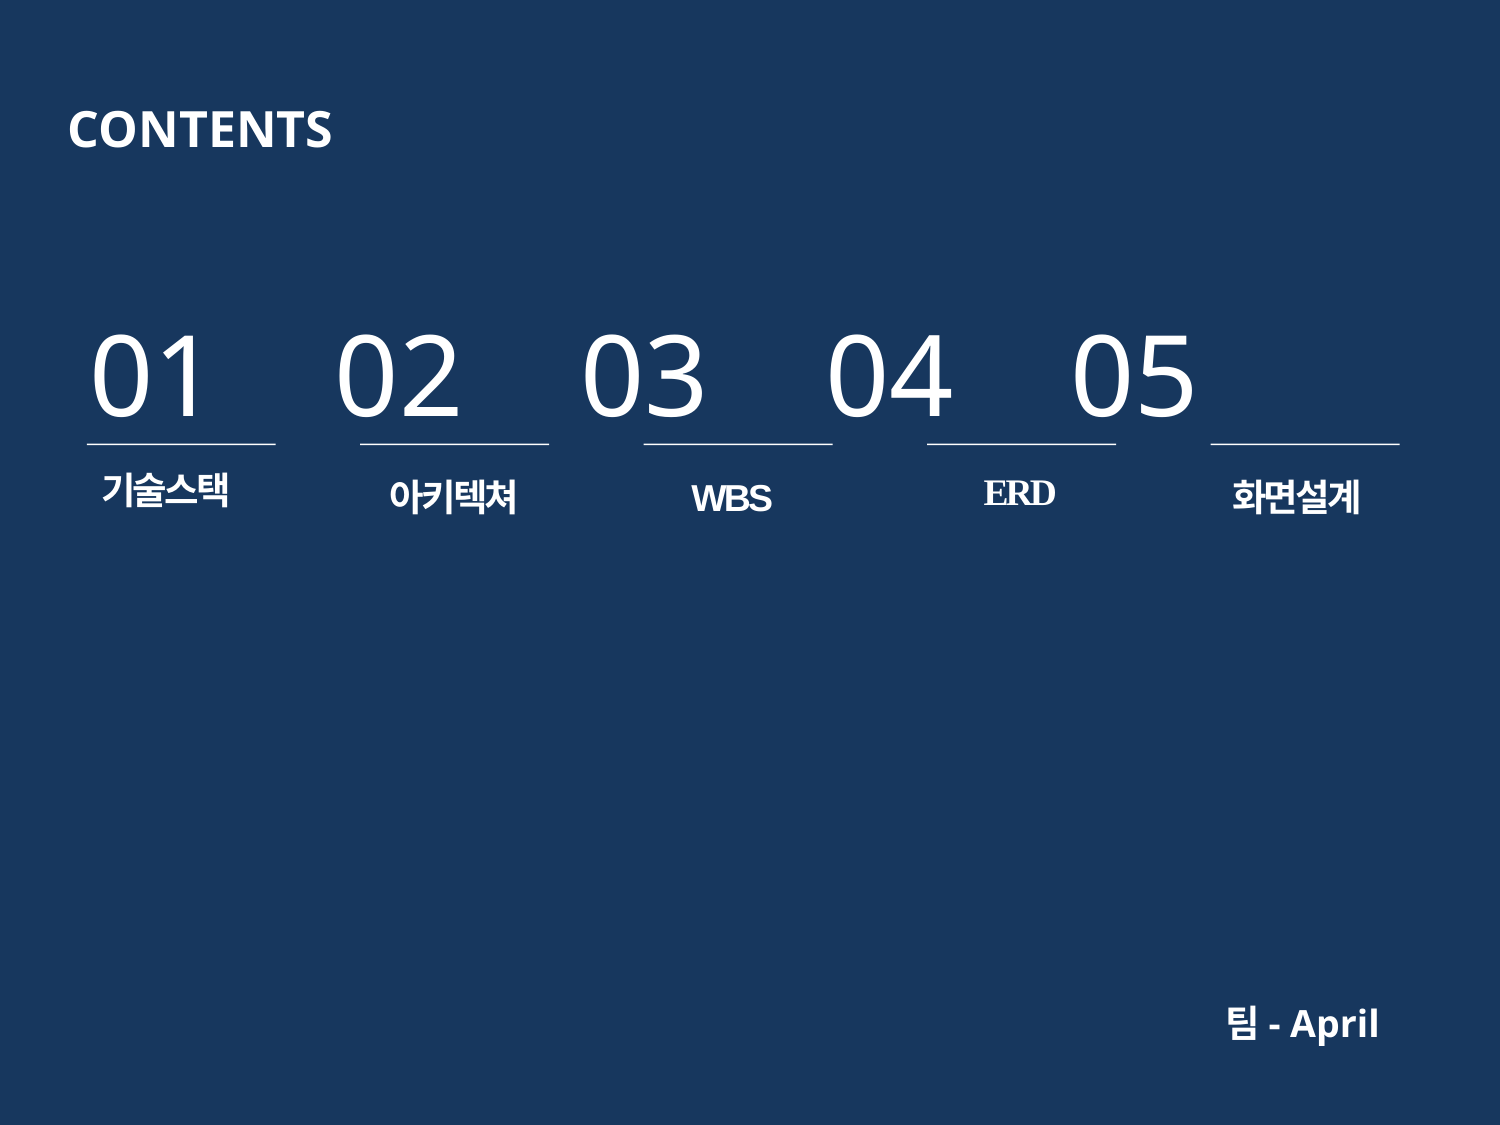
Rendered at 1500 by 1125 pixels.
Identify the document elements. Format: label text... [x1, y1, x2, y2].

text_box ERD [866, 460, 1174, 521]
text_box 팀- April [1200, 990, 1406, 1049]
text_box 01 02 03 04 05 [74, 296, 1469, 447]
text_box CONTENTS [53, 89, 738, 165]
text_box 기술스택 [35, 459, 307, 520]
text_box 아키텍쳐 [318, 466, 591, 527]
text_box WBS [596, 466, 869, 527]
text_box 화면설계 [1122, 466, 1483, 527]
